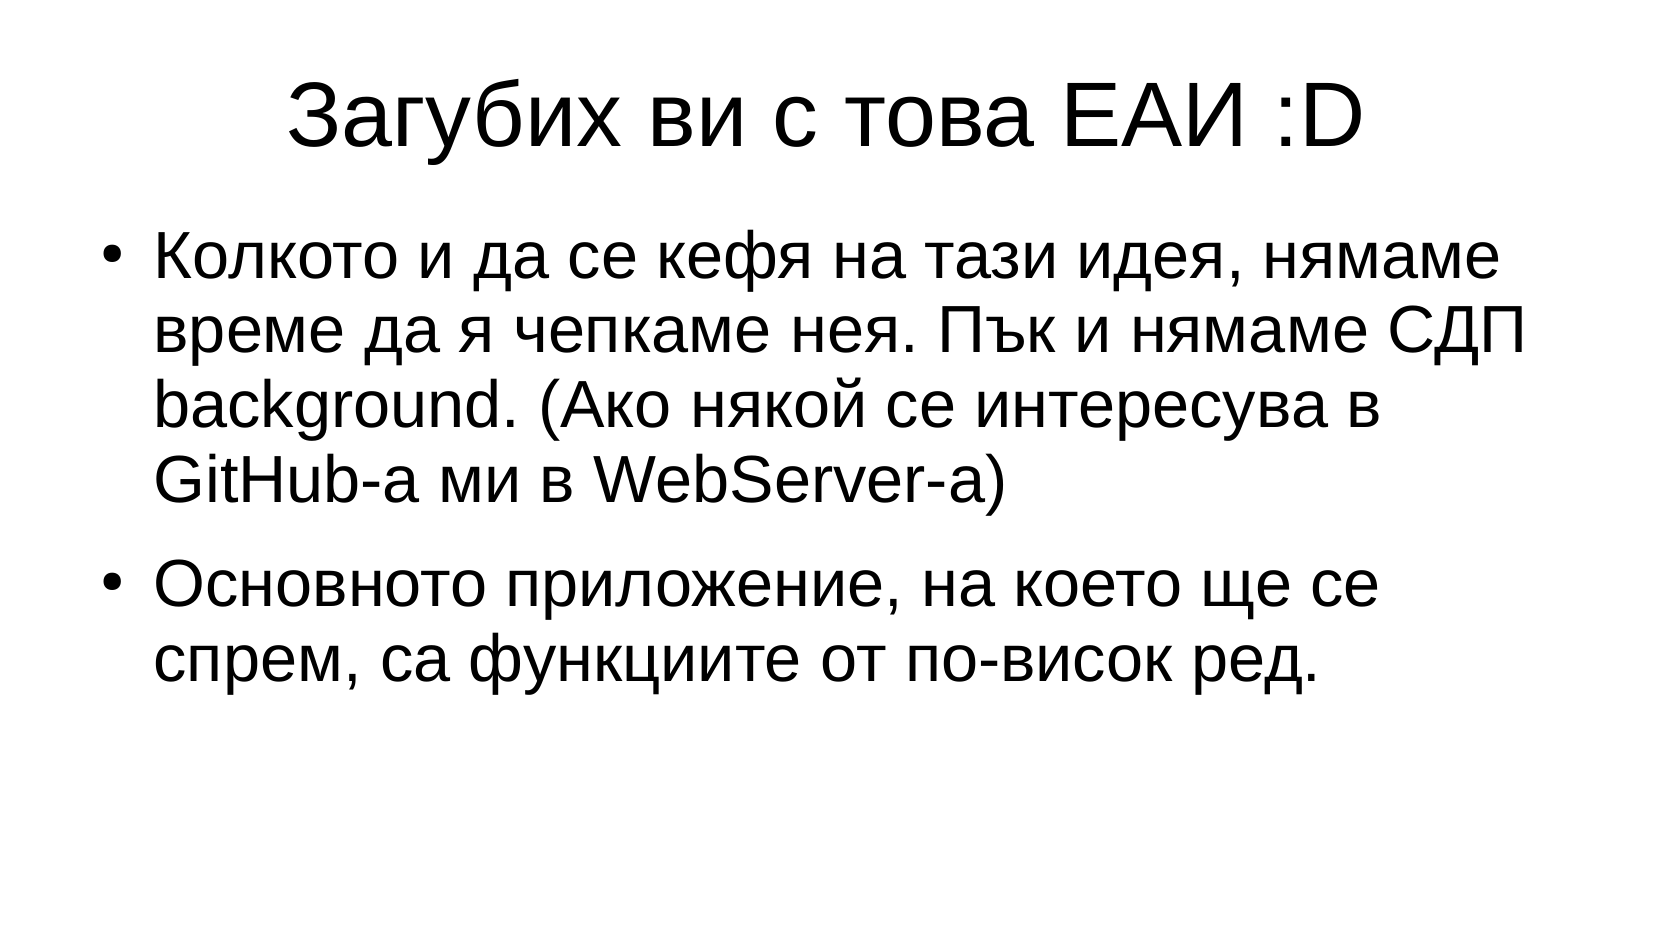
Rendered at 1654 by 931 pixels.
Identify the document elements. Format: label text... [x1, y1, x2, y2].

list Колкото и да се кефя на тази идея, нямаме време да я чепкаме нея. Пък и нямаме СДП background. (Ако някой се интересува в GitHub-а ми в WebServer-а) Основното приложение, на което ще се спрем, са функциите от по-висок ред. [82, 217, 1571, 758]
title Загубих ви с това ЕАИ :D [82, 37, 1571, 193]
